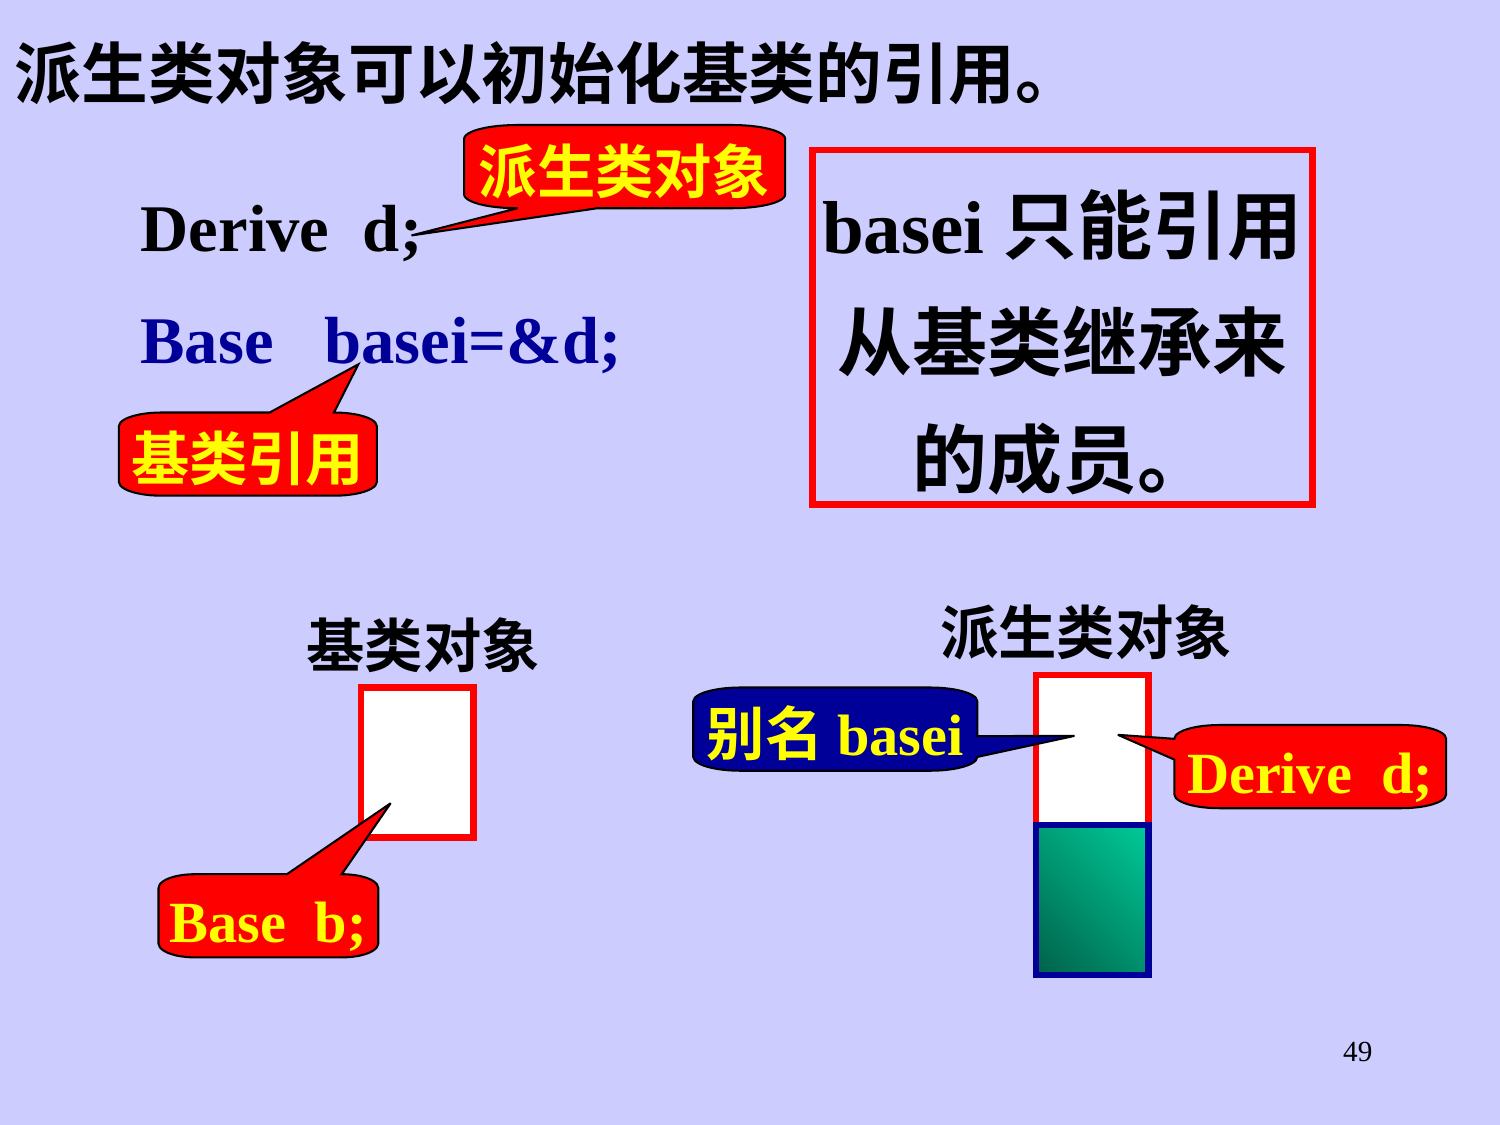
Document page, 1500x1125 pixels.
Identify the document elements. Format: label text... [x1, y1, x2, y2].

text_box 别名basei [693, 687, 1075, 771]
text_box 基类引用 [118, 364, 377, 496]
text_box [360, 687, 474, 838]
text_box 派生类对象 [411, 125, 786, 236]
text_box <编号> [1074, 1025, 1388, 1101]
text_box basei只能引用从基类继承来的成员。 [812, 149, 1313, 505]
text_box Derive d; [137, 174, 588, 267]
text_box Base basei=&d; [137, 287, 713, 380]
text_box Derive d; [1117, 725, 1447, 809]
text_box 派生类对象 [935, 587, 1237, 669]
text_box Base b; [158, 803, 391, 958]
text_box 基类对象 [298, 600, 549, 681]
text_box 派生类对象可以初始化基类的引用。 [0, 0, 1500, 120]
text_box [1035, 675, 1149, 976]
